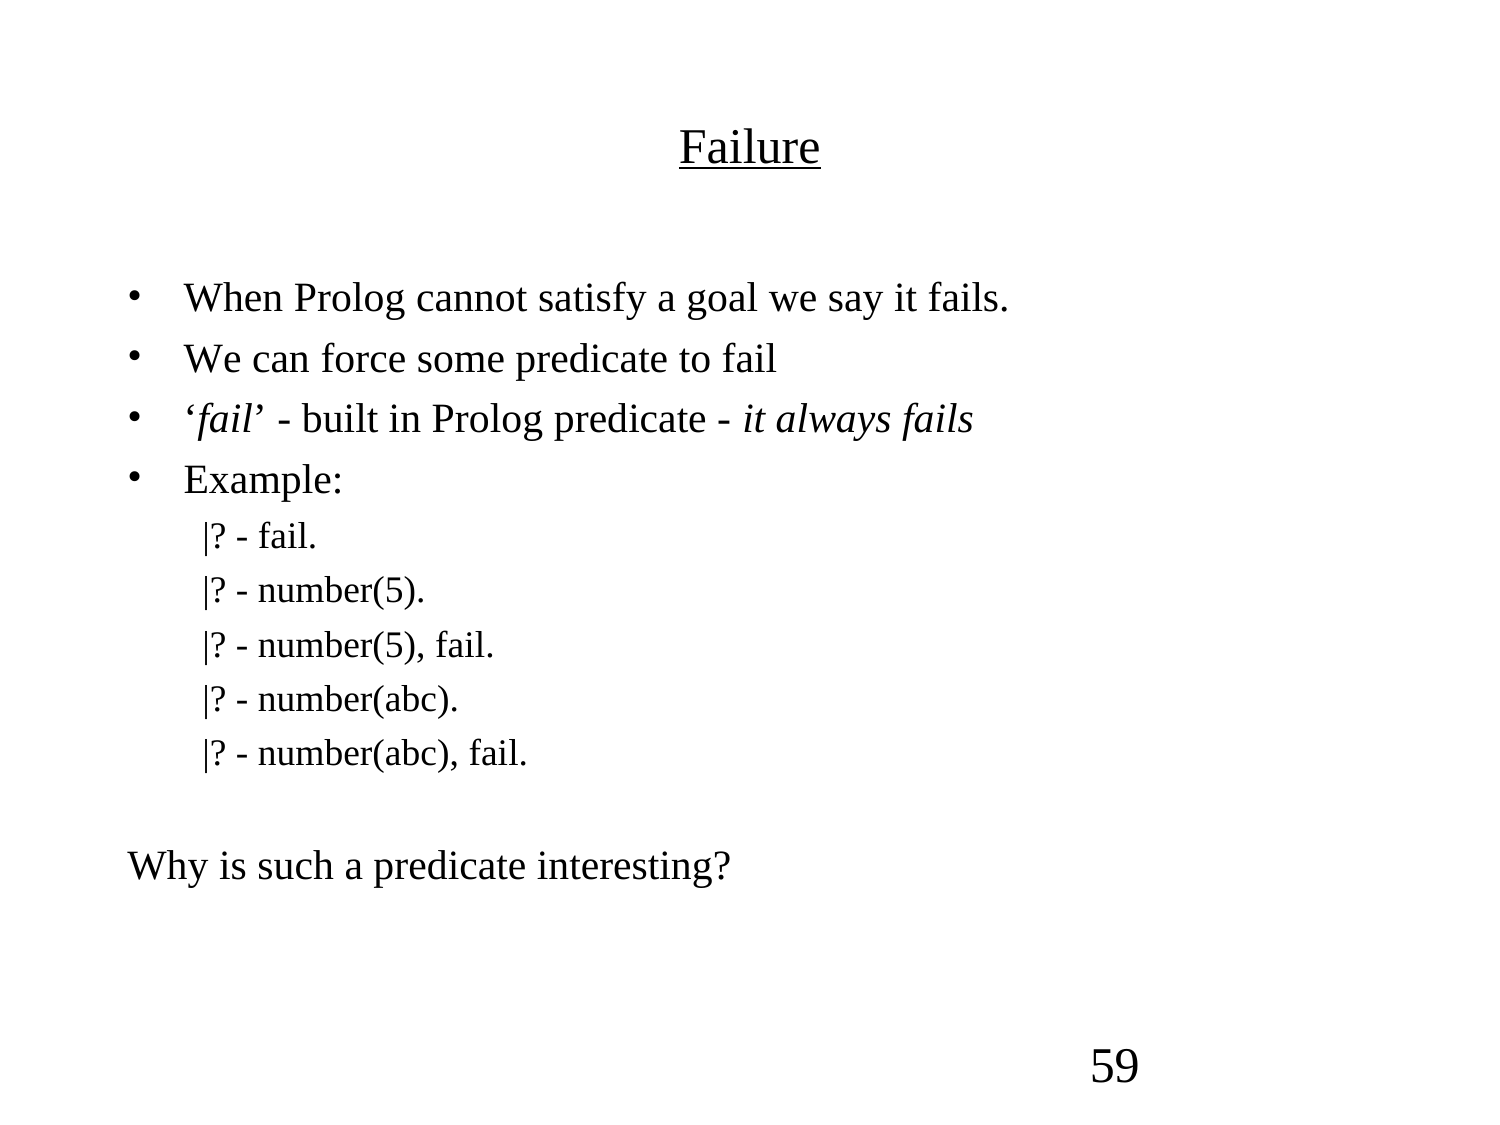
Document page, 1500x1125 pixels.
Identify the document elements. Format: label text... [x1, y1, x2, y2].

list When Prolog cannot satisfy a goal we say it fails. We can force some predicate to fail ‘fail’ - built in Prolog predicate - it always fails Example: |? - fail. |? - number(5). |? - number(5), fail. |? - number(abc). |? - number(abc), fail. Why is such a predicate interesting? [112, 262, 1388, 938]
title Failure [112, 49, 1388, 238]
